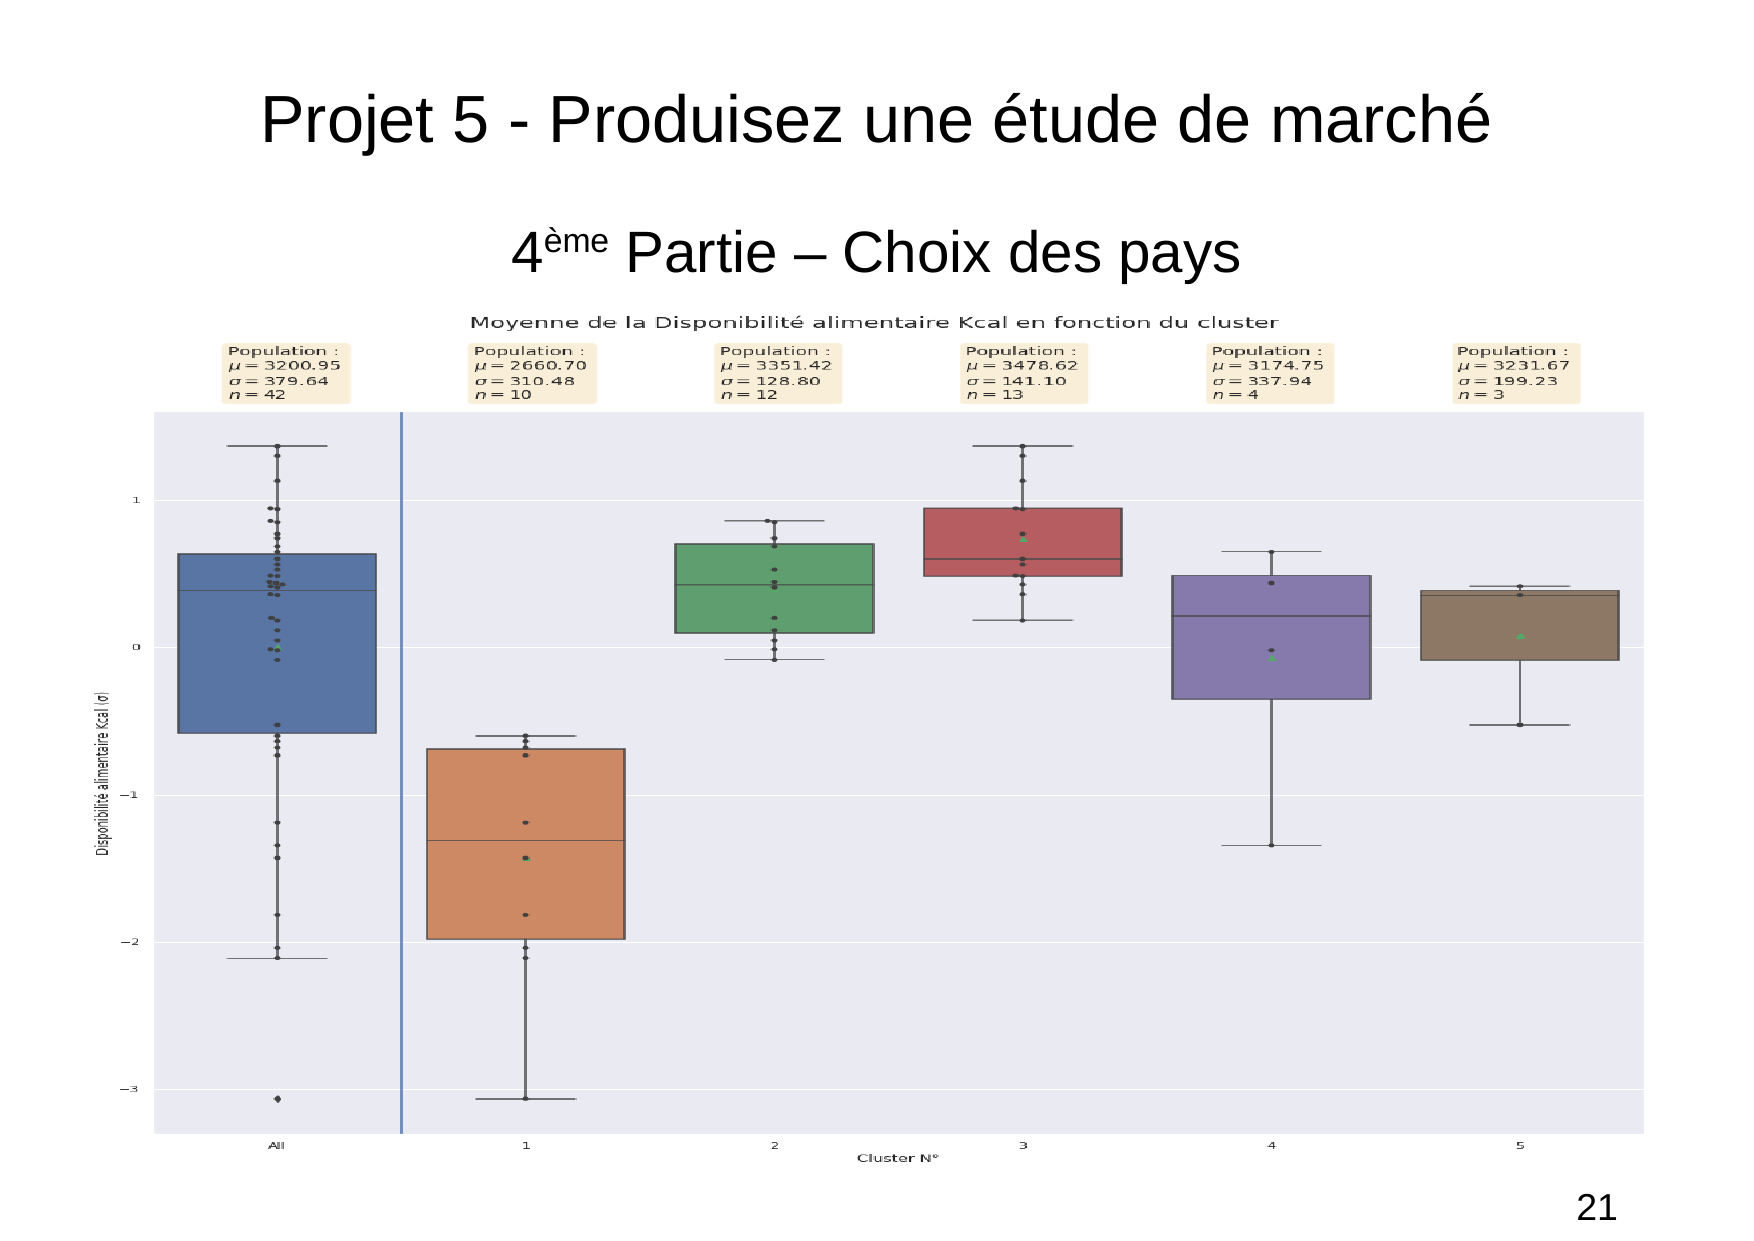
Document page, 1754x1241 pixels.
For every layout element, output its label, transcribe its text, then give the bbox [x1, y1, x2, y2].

subtitle 4ème Partie – Choix des pays [140, 188, 1614, 307]
title Projet 5 - Produisez une étude de marché [140, 48, 1614, 188]
picture [82, 307, 1654, 1173]
text_box <numéro> [1561, 1178, 1754, 1241]
